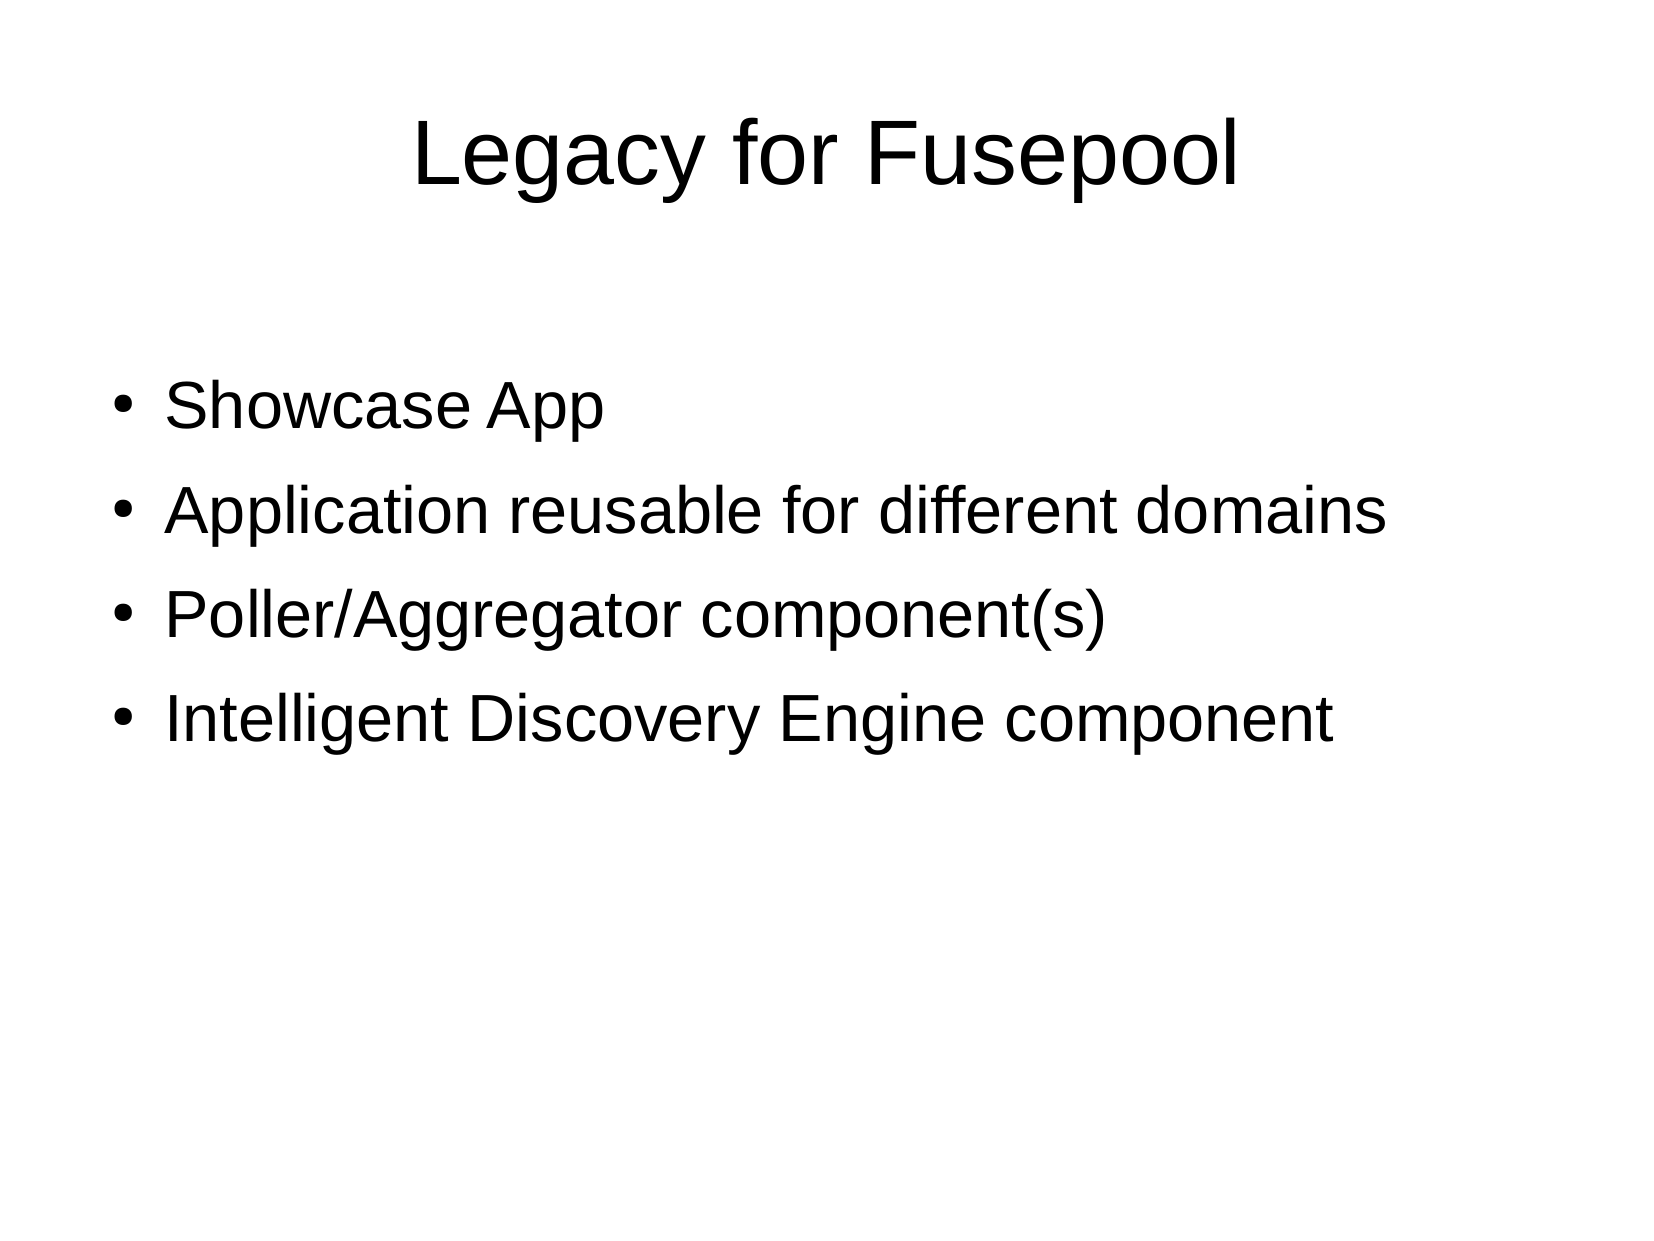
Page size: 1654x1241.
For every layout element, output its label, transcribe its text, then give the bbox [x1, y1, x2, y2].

title Legacy for Fusepool [82, 49, 1571, 257]
list Showcase App Application reusable for different domains Poller/Aggregator component(s) Intelligent Discovery Engine component [93, 368, 1582, 1088]
